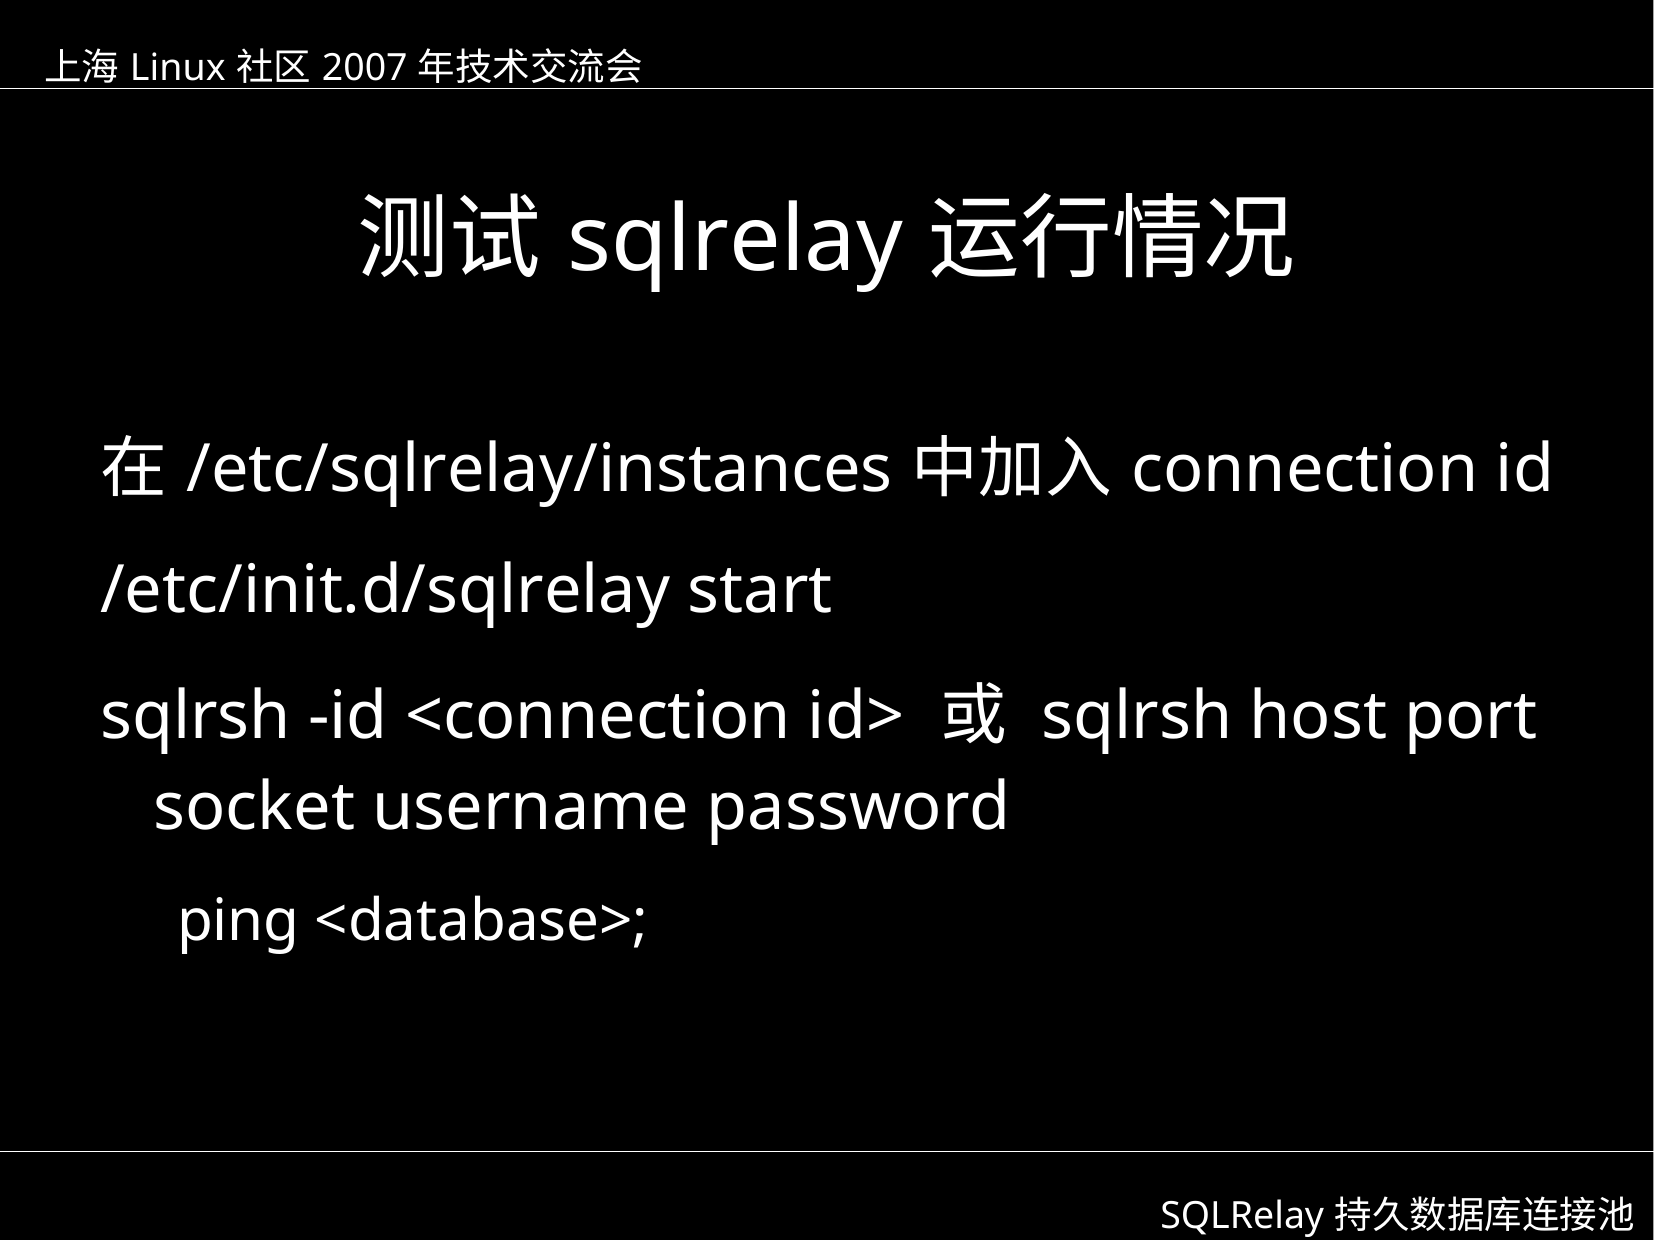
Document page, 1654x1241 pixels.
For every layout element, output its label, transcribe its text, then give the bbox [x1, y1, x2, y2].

text_box 上海Linux社区2007年技术交流会 [29, 29, 633, 82]
text_box SQLRelay持久数据库连接池 [1145, 1177, 1633, 1231]
title 测试sqlrelay运行情况 [82, 165, 1571, 297]
list 在/etc/sqlrelay/instances中加入connection id /etc/init.d/sqlrelay start sqlrsh -id <connection id> 或 sqlrsh host port socket username password ping <database>; [82, 414, 1571, 981]
